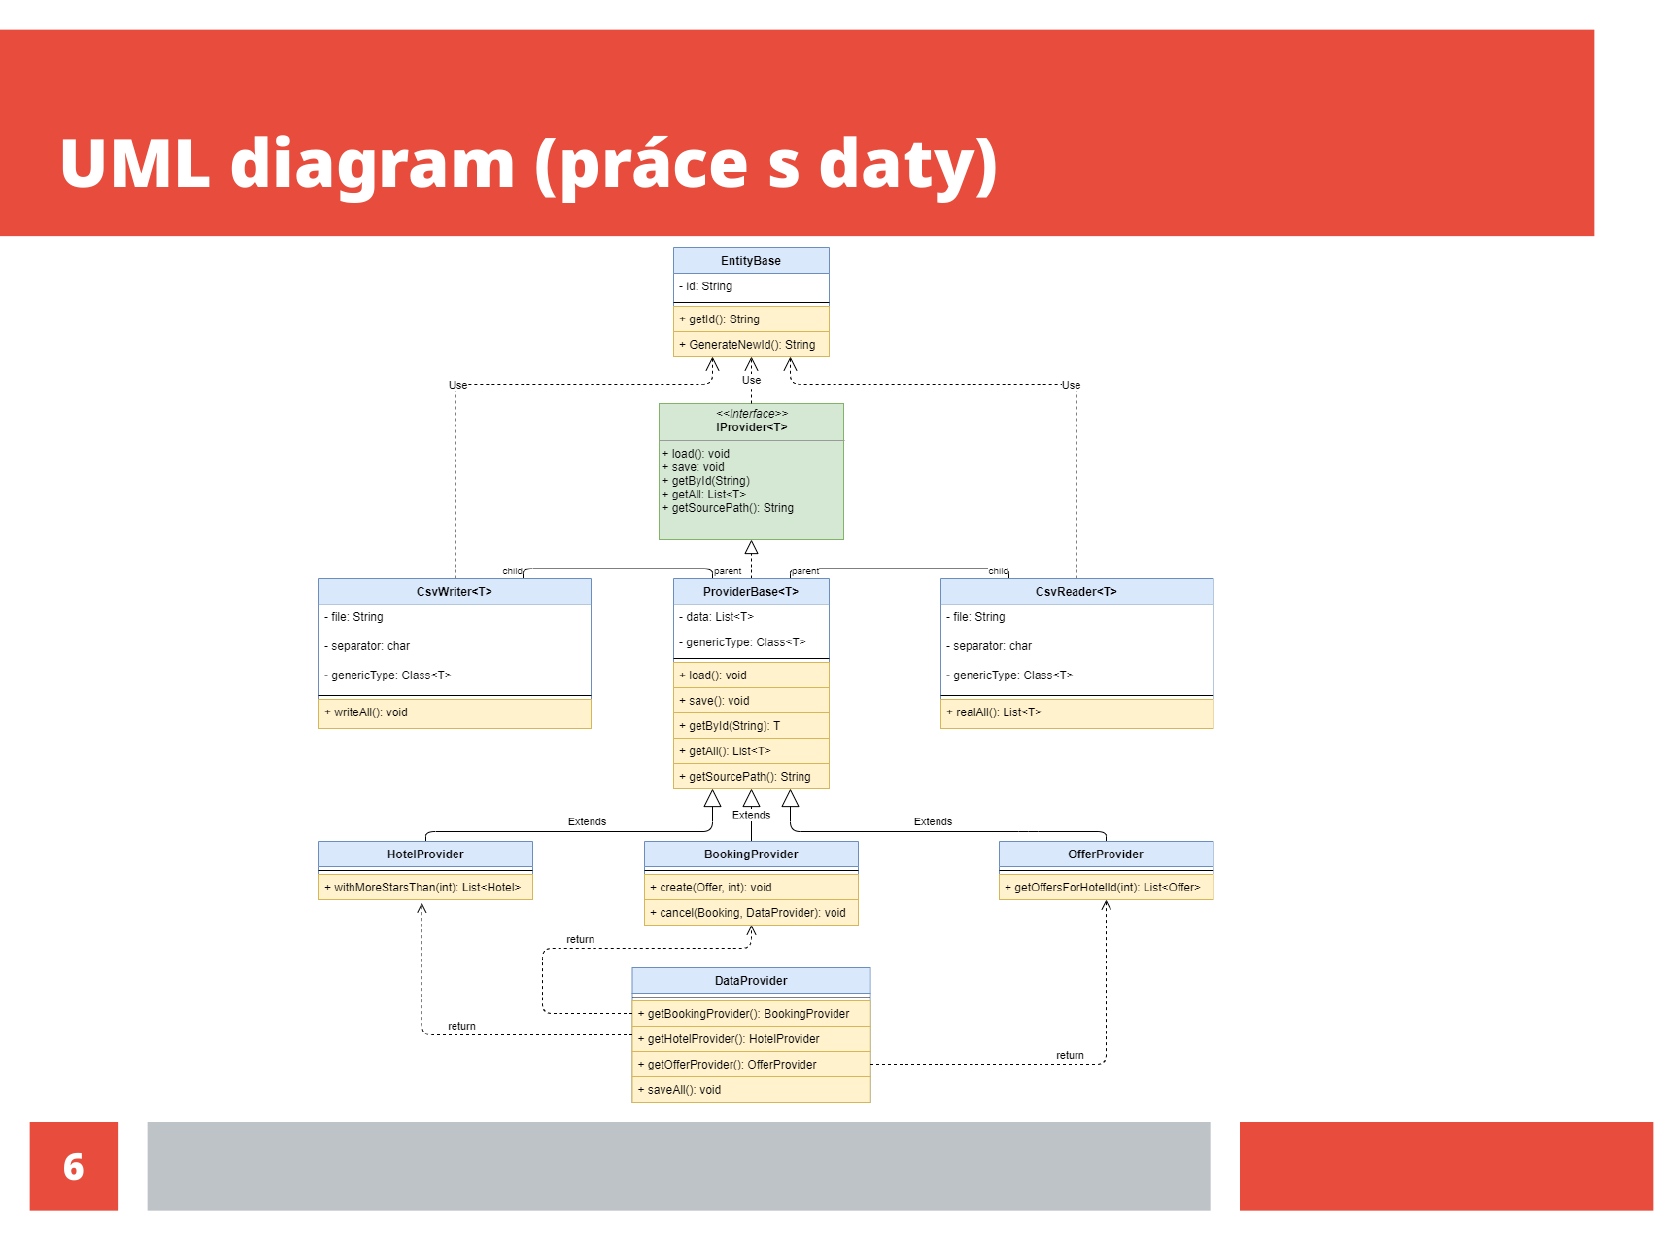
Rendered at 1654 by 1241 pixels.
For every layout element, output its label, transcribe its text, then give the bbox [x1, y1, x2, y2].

picture [318, 247, 1214, 1105]
title UML diagram (práce s daty) [59, 59, 1595, 207]
